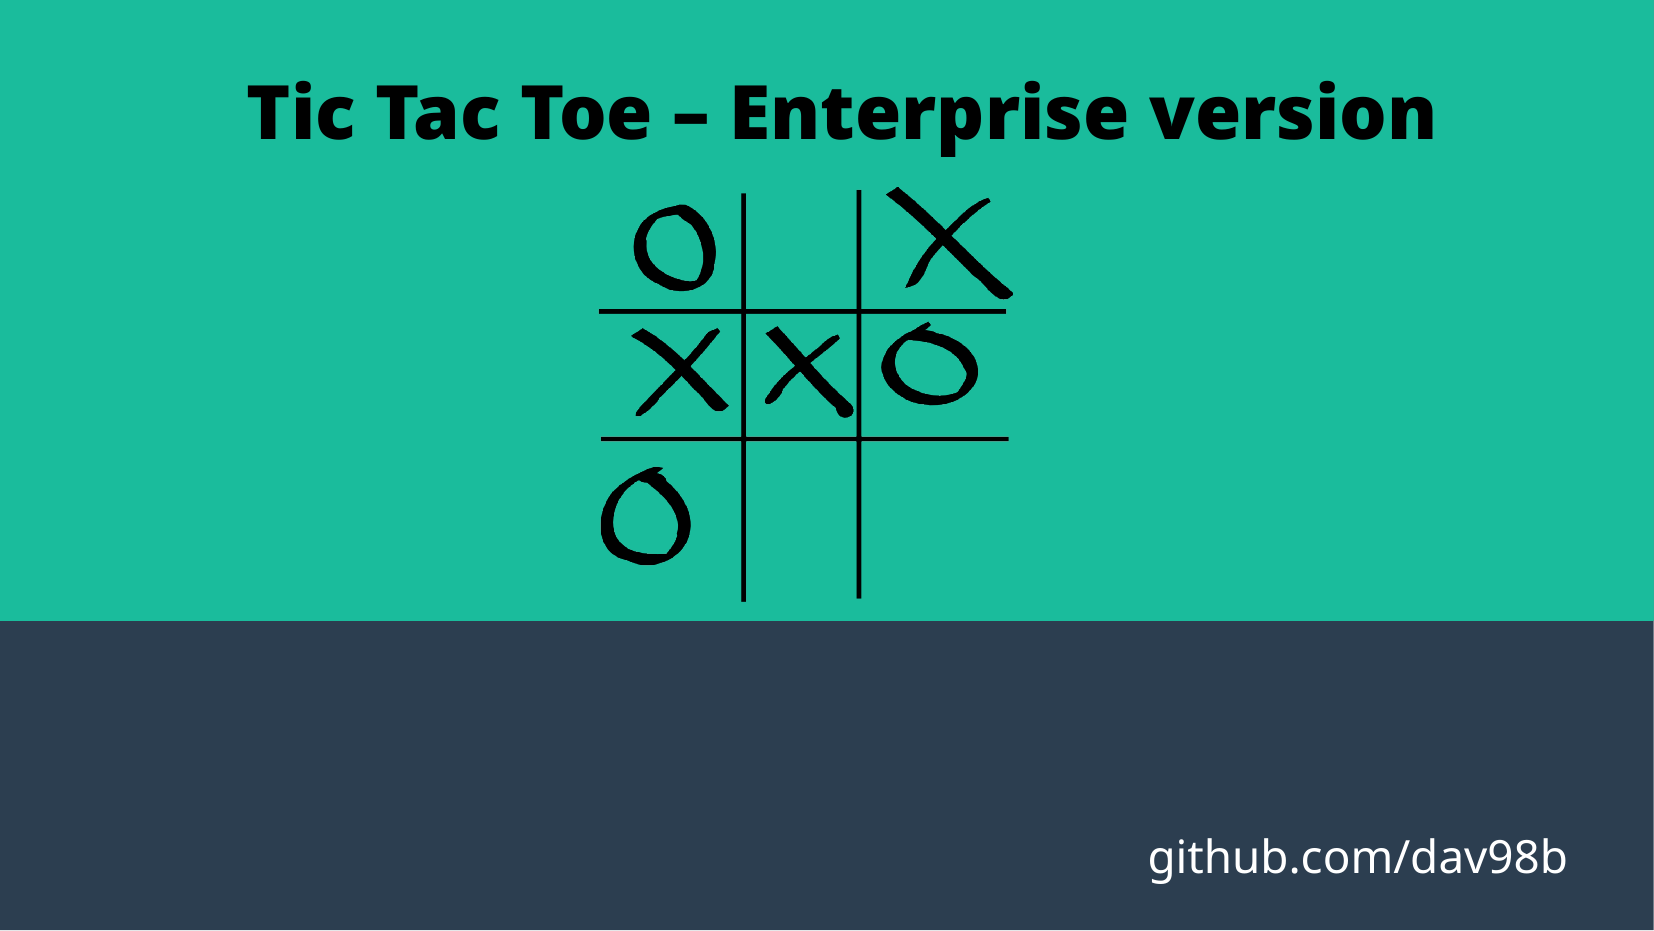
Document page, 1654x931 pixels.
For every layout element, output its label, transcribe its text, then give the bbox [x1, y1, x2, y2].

title Tic Tac Toe – Enterprise version [75, 19, 1611, 151]
subtitle github.com/dav98b [1087, 787, 1629, 924]
picture [596, 187, 1013, 604]
